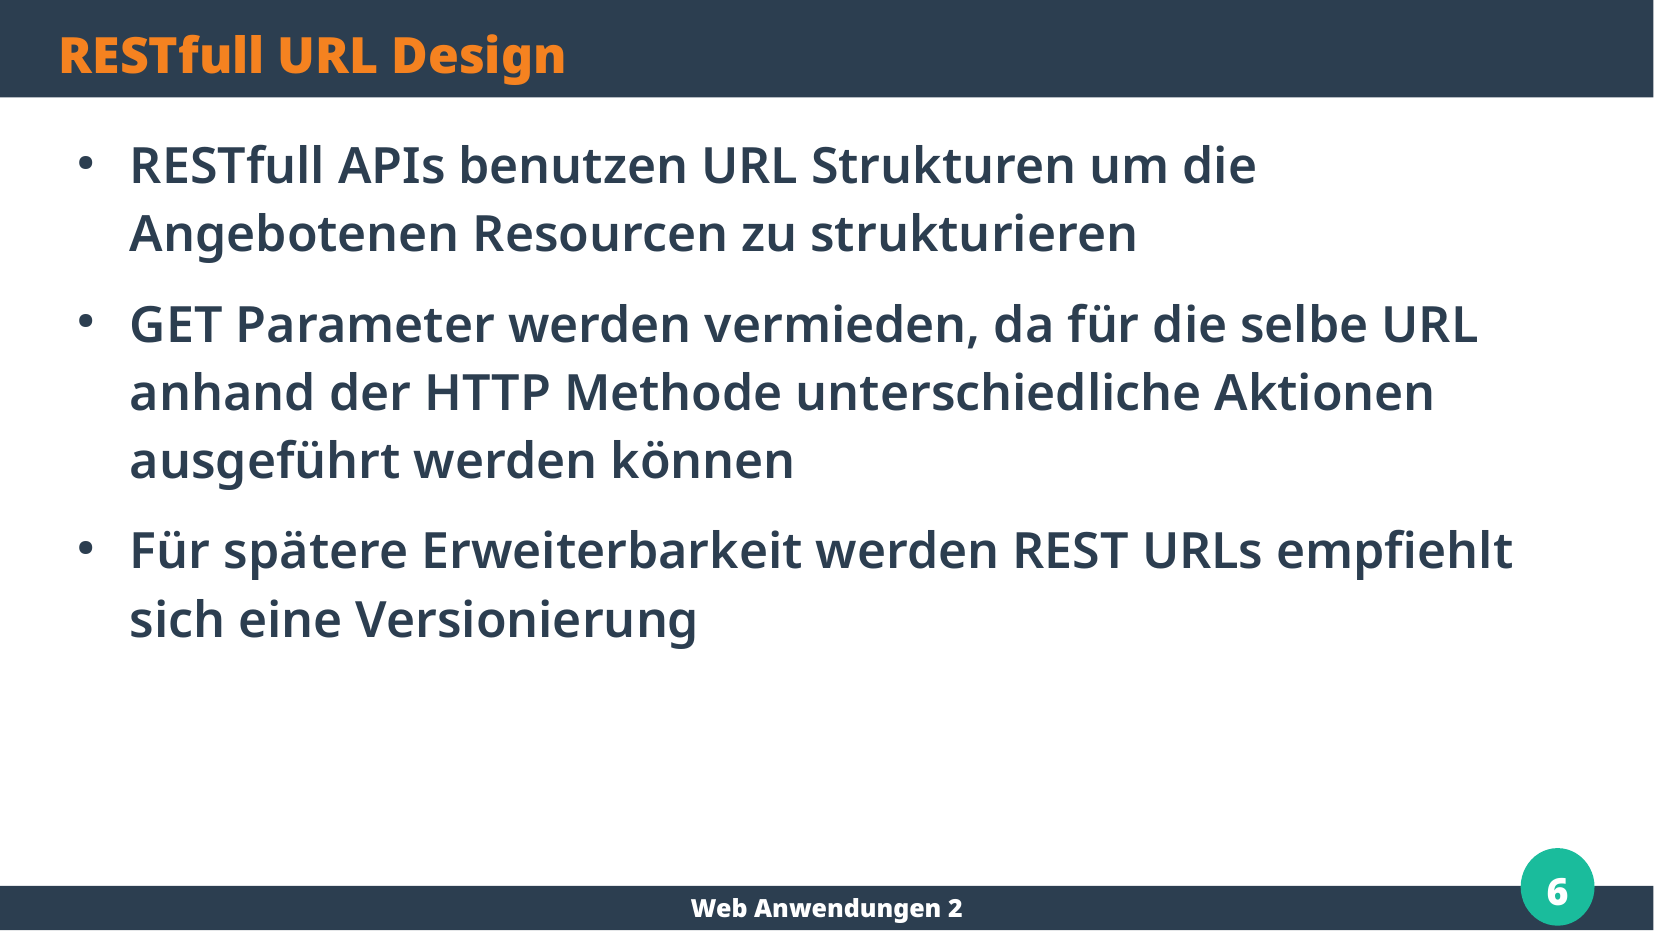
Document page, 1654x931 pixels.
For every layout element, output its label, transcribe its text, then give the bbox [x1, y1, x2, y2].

list RESTfull APIs benutzen URL Strukturen um die Angebotenen Resourcen zu strukturieren GET Parameter werden vermieden, da für die selbe URL anhand der HTTP Methode unterschiedliche Aktionen ausgeführt werden können Für spätere Erweiterbarkeit werden REST URLs empfiehlt sich eine Versionierung [59, 129, 1595, 864]
title RESTfull URL Design [59, 8, 1595, 89]
